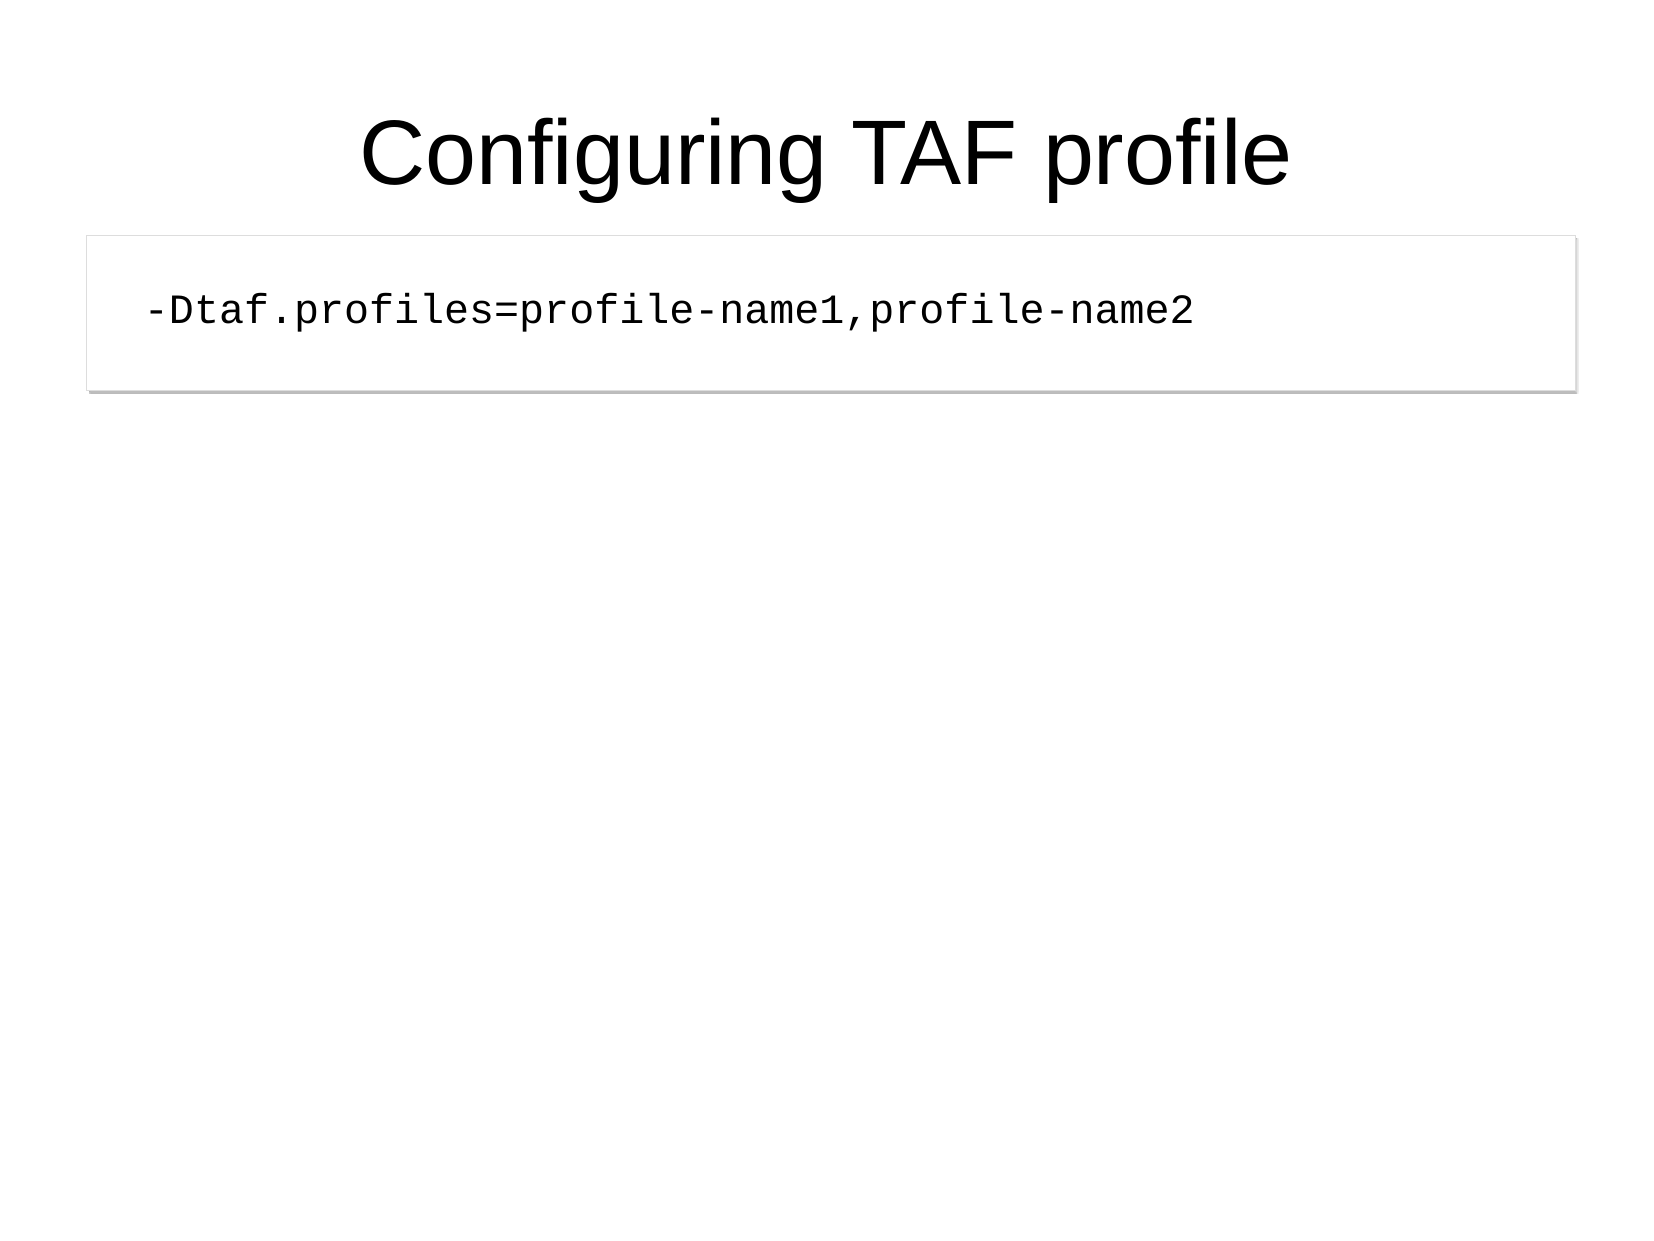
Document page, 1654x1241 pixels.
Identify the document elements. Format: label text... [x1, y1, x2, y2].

title Configuring TAF profile [82, 49, 1571, 257]
subtitle -Dtaf.profiles=profile-name1,profile-name2 [86, 235, 1576, 391]
